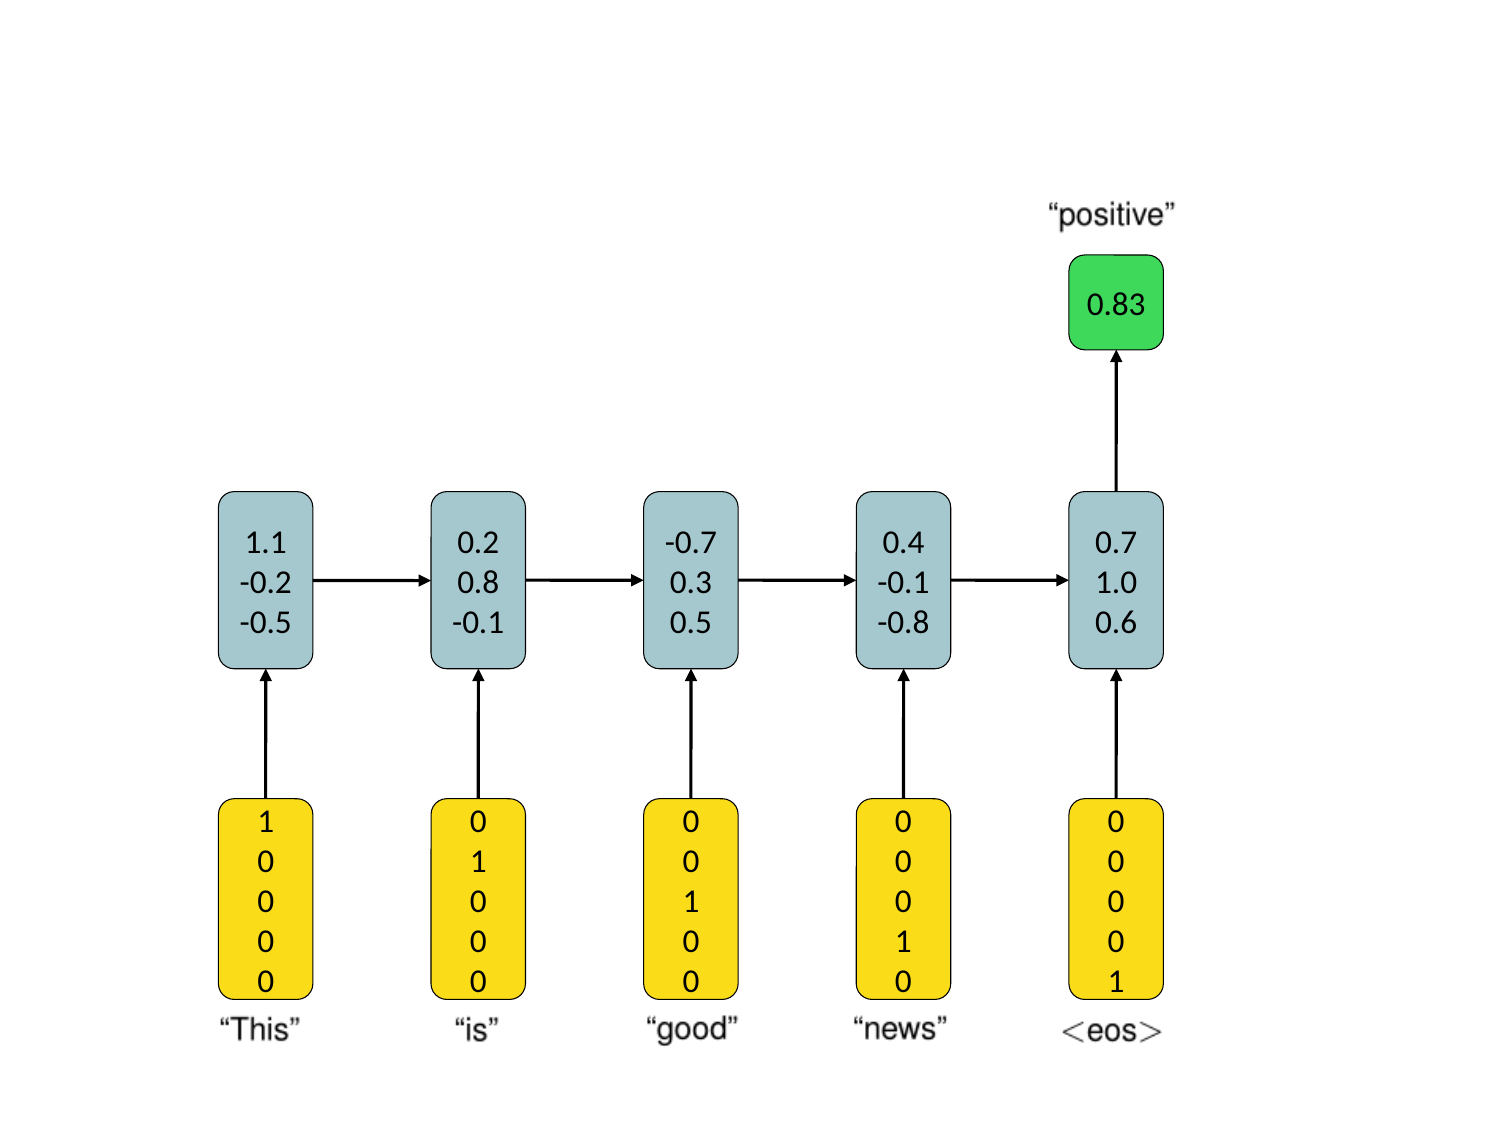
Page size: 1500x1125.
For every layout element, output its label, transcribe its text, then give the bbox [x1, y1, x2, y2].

text_box -0.7 0.3 0.5 [643, 491, 739, 669]
picture [643, 1011, 743, 1049]
text_box 0 0 0 0 1 [1068, 798, 1164, 1000]
text_box 0 0 0 1 0 [856, 798, 951, 1000]
picture [1057, 1011, 1167, 1051]
picture [450, 1011, 502, 1045]
text_box 0.4 -0.1 -0.8 [856, 491, 951, 669]
text_box 0 1 0 0 0 [430, 798, 526, 1000]
text_box 0.7 1.0 0.6 [1068, 491, 1164, 669]
picture [1045, 195, 1180, 238]
text_box 0.2 0.8 -0.1 [430, 491, 526, 669]
text_box 1 0 0 0 0 [218, 798, 313, 1000]
picture [850, 1011, 951, 1046]
text_box 1.1 -0.2 -0.5 [218, 491, 313, 669]
text_box 0.83 [1068, 254, 1164, 350]
text_box 0 0 1 0 0 [643, 798, 739, 1000]
picture [218, 1011, 306, 1046]
